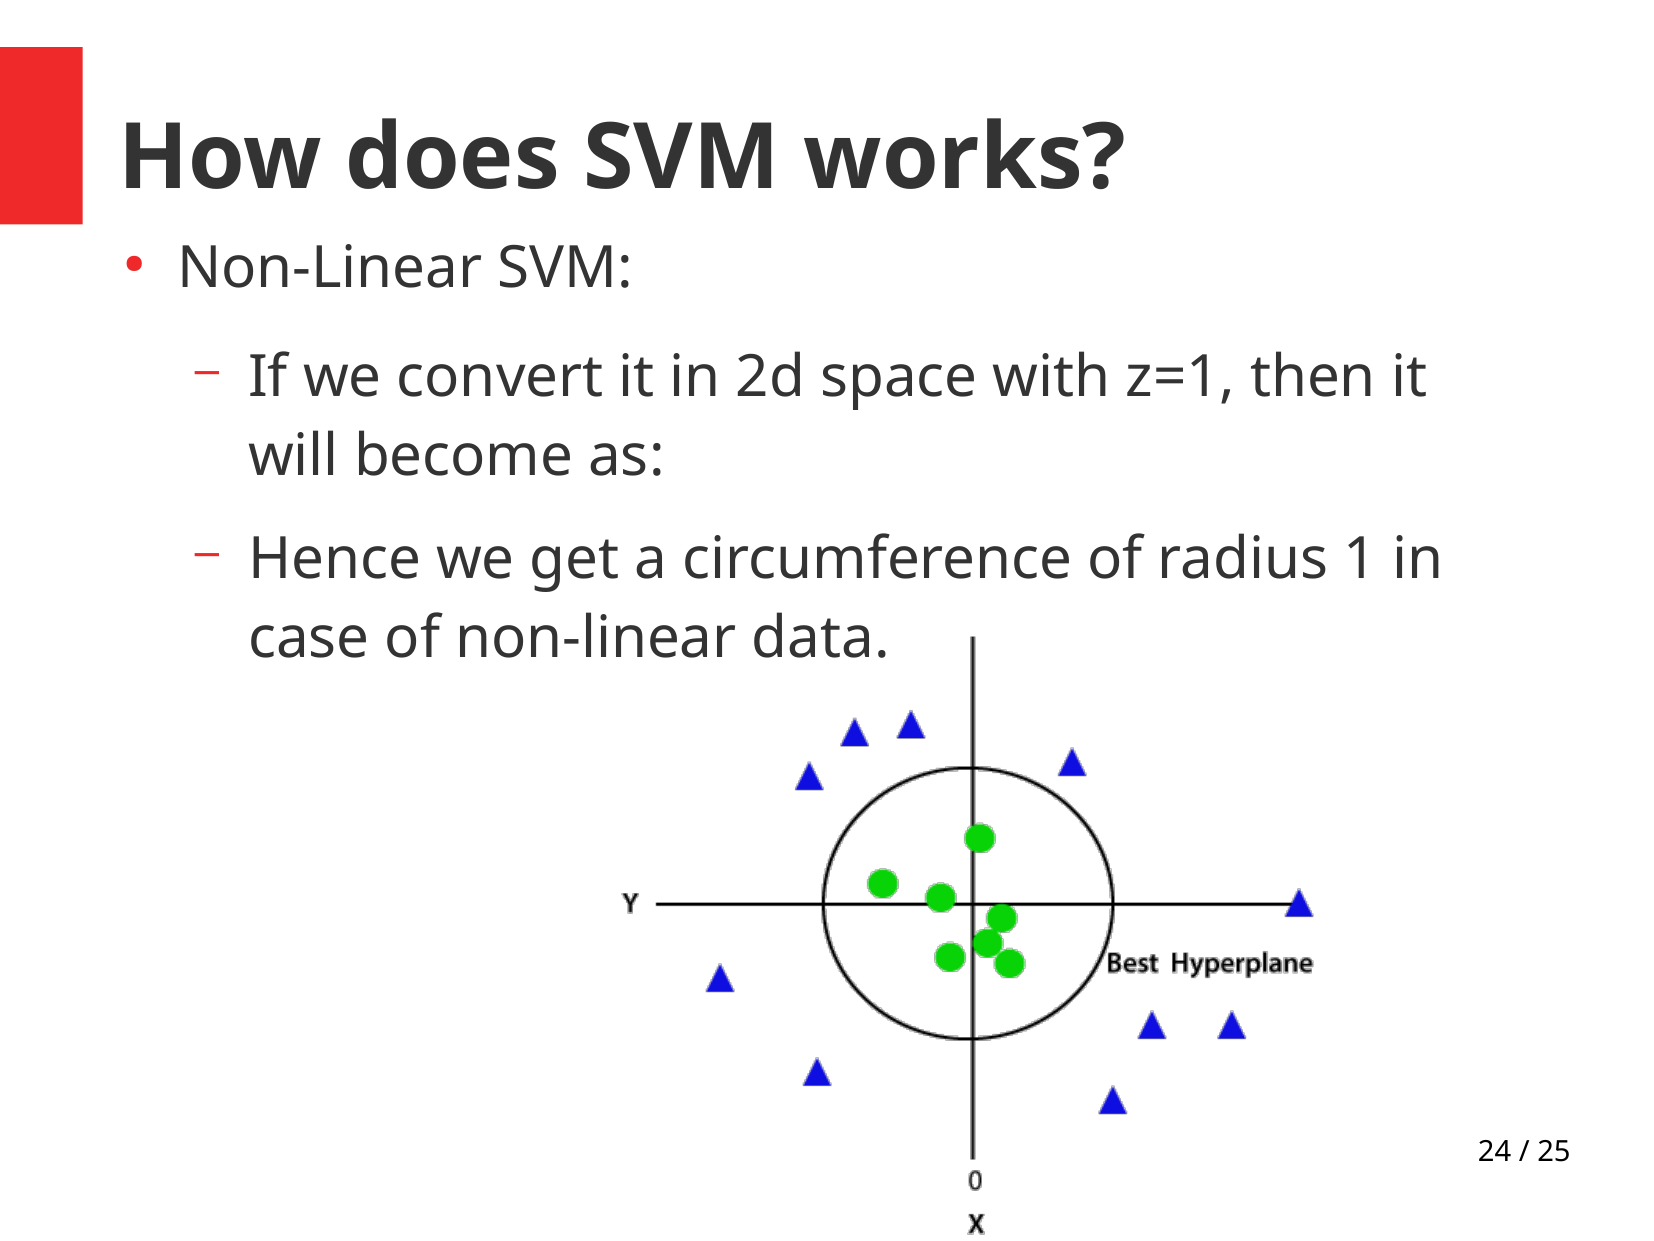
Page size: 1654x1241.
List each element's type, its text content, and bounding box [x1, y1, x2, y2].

list Non-Linear SVM: If we convert it in 2d space with z=1, then it will become as: Hence we get a circumference of radius 1 in case of non-linear data. [106, 225, 1524, 945]
picture [614, 626, 1315, 1241]
title How does SVM works? [118, 49, 1571, 257]
